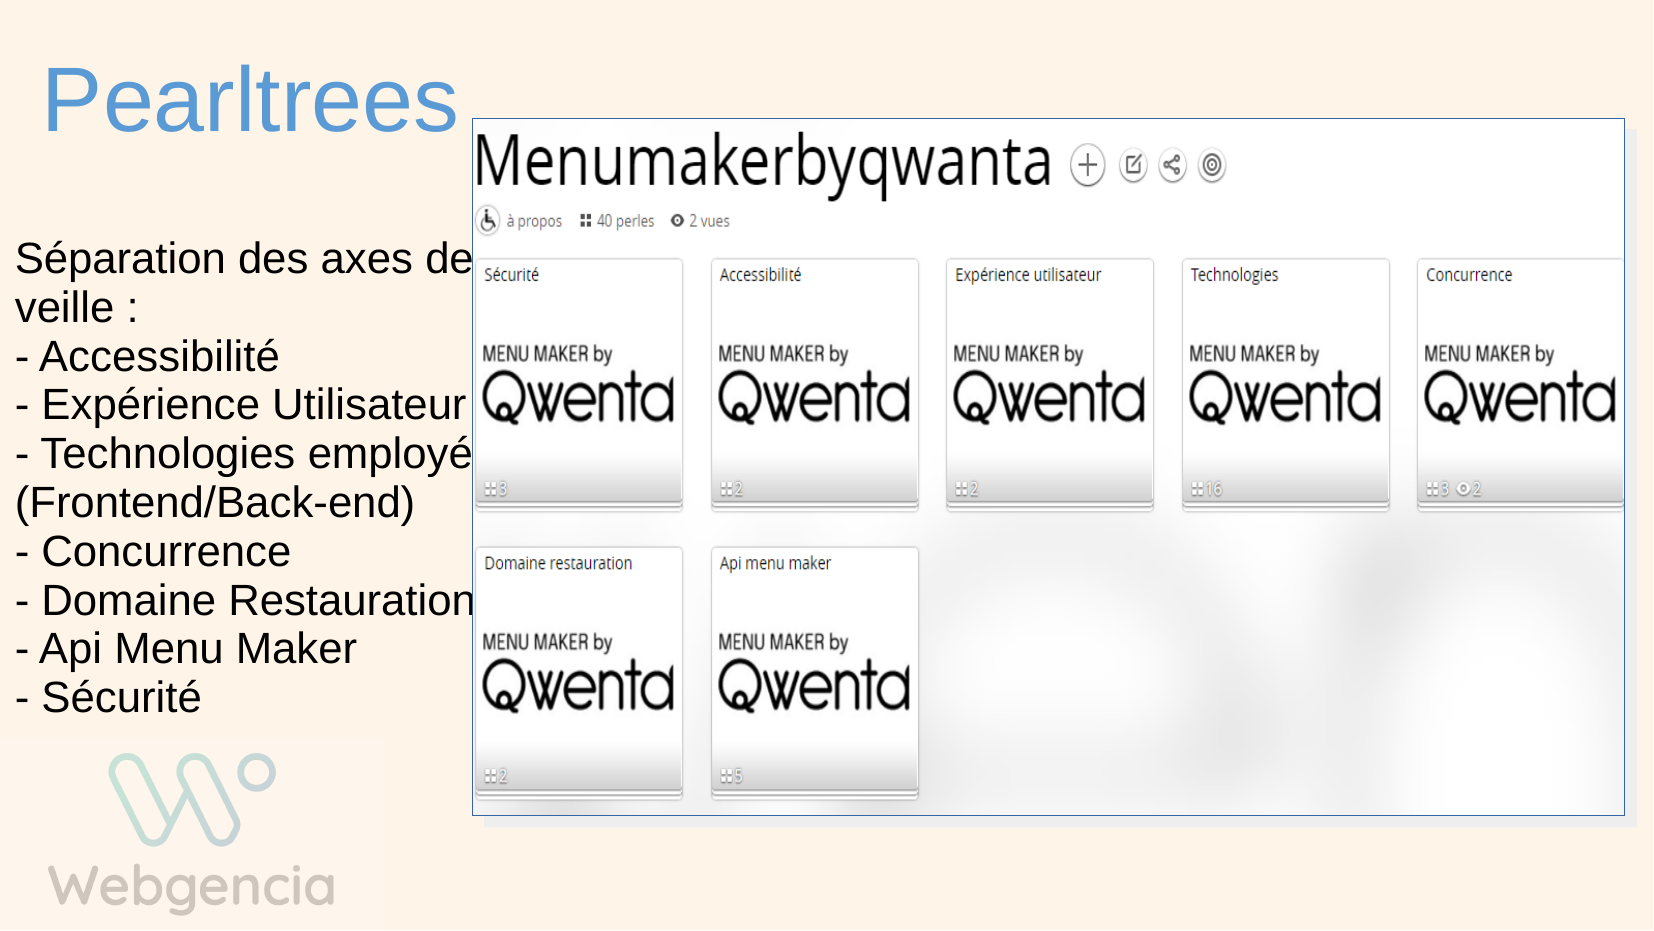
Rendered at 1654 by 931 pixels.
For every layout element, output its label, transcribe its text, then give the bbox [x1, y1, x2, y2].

picture [472, 118, 1625, 816]
picture [0, 827, 384, 931]
title Pearltrees [29, 21, 473, 178]
text_box Séparation des axes de veille : - Accessibilité - Expérience Utilisateur - Technologies employé (Frontend/Back-end) - Concurrence - Domaine Restauration - Api Menu Maker - Sécurité [0, 226, 484, 827]
